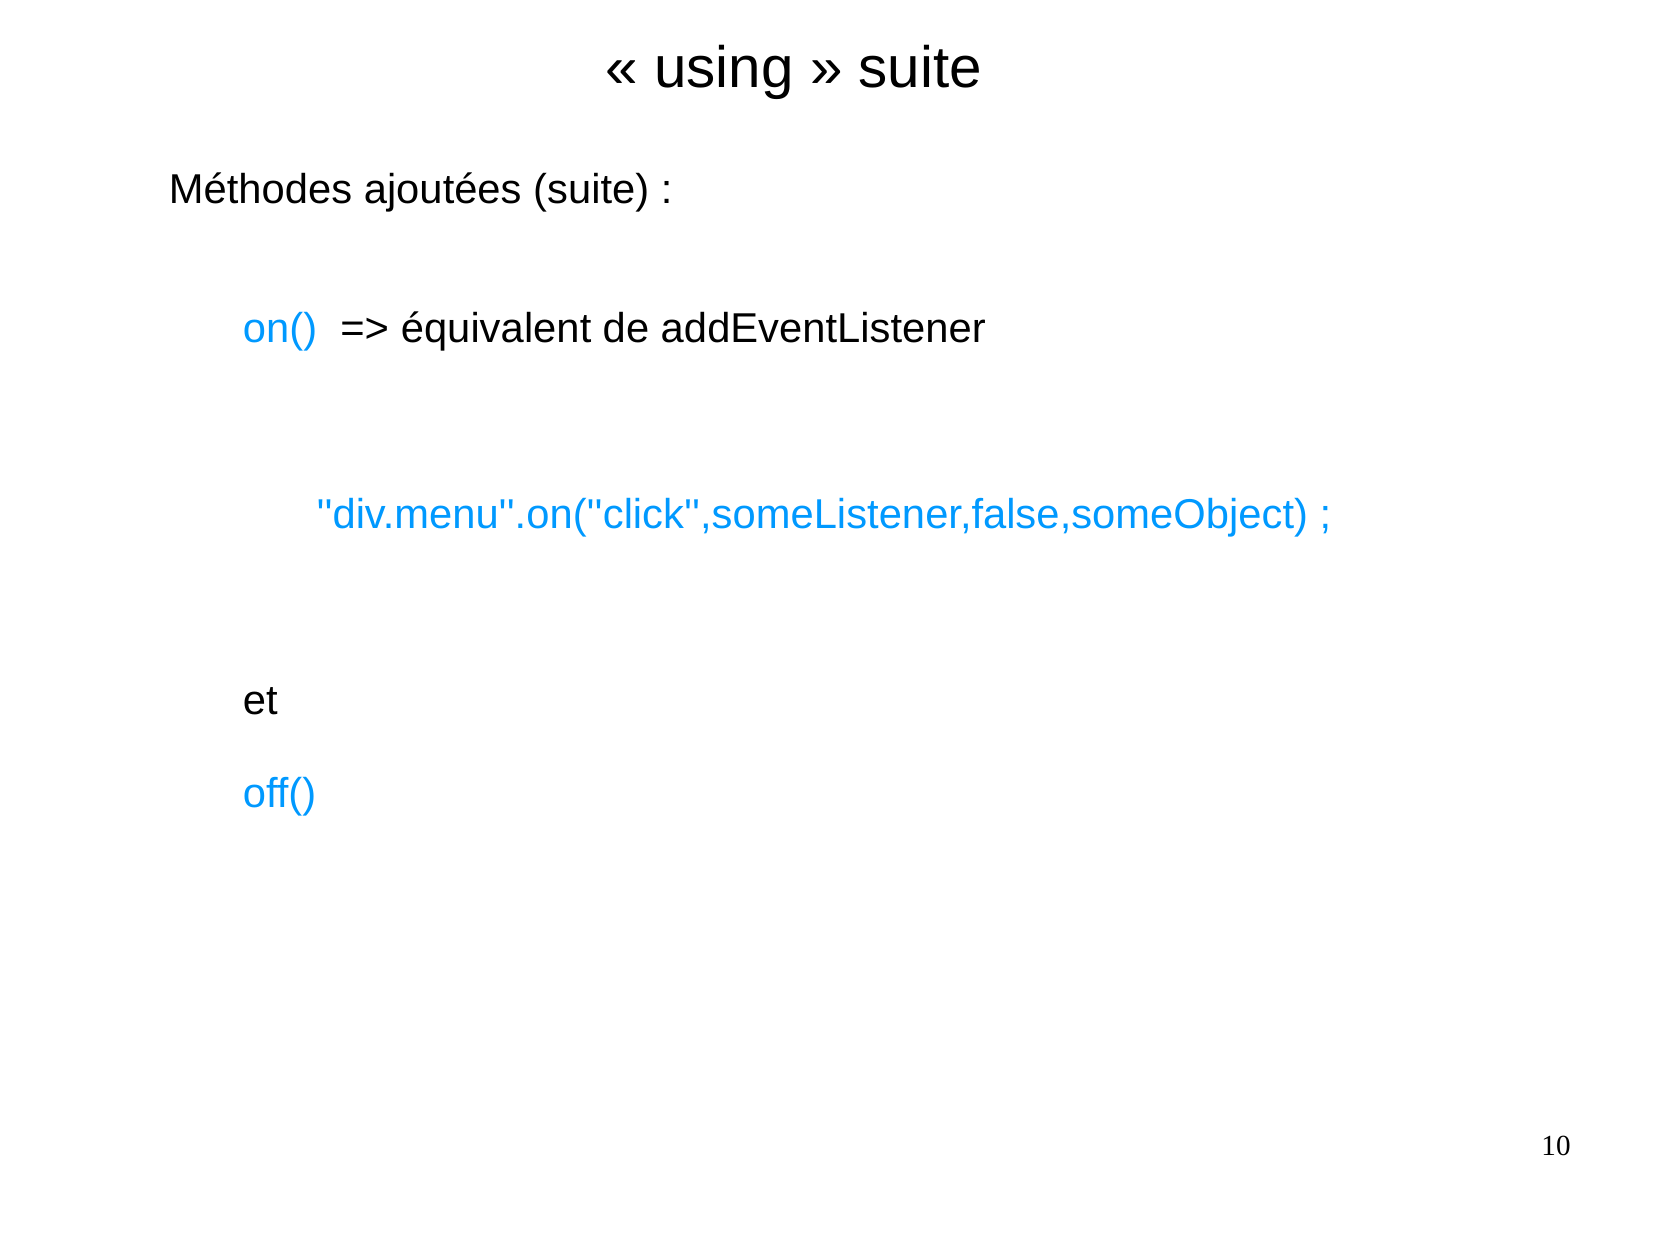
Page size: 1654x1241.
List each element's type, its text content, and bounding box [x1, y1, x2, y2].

text_box « using » suite [590, 27, 1127, 108]
text_box Méthodes ajoutées (suite) : on() => équivalent de addEventListener ''div.menu''.on(''click'',someListener,false,someObject) ; et off() [80, 111, 1594, 1039]
